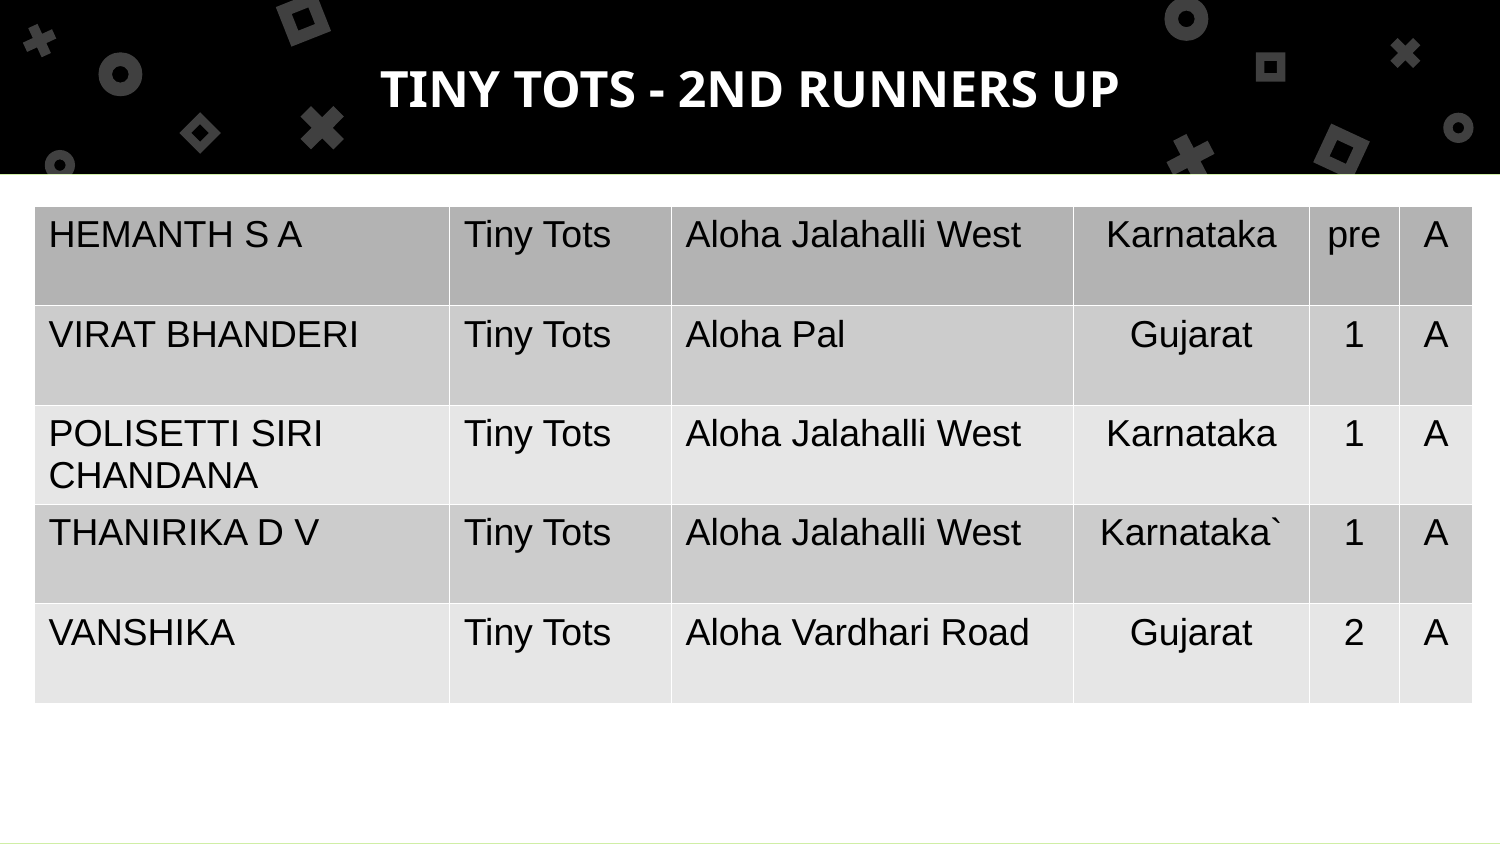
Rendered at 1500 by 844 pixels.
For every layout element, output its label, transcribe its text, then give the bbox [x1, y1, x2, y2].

table_cell A [1400, 505, 1472, 603]
table_cell POLISETTI SIRI CHANDANA [35, 406, 449, 504]
table_cell VANSHIKA [35, 604, 449, 703]
table_cell Gujarat [1074, 306, 1309, 405]
table_header Aloha Jalahalli West [672, 207, 1073, 305]
table_cell Karnataka` [1074, 505, 1309, 603]
table_cell Aloha Pal [672, 306, 1073, 405]
table_cell Tiny Tots [450, 505, 671, 603]
table_cell Aloha Jalahalli West [672, 505, 1073, 603]
table_cell A [1400, 406, 1472, 504]
table_cell Tiny Tots [450, 604, 671, 703]
table_header HEMANTH S A [35, 207, 449, 305]
text_box TINY TOTS - 2ND RUNNERS UP [75, 0, 1425, 175]
table_cell Tiny Tots [450, 306, 671, 405]
table_cell 2 [1310, 604, 1399, 703]
table_cell A [1400, 604, 1472, 703]
table_cell Gujarat [1074, 604, 1309, 703]
table_cell Aloha Jalahalli West [672, 406, 1073, 504]
table_cell A [1400, 306, 1472, 405]
table_cell THANIRIKA D V [35, 505, 449, 603]
table_cell 1 [1310, 306, 1399, 405]
table_header pre [1310, 207, 1399, 305]
table_cell Aloha Vardhari Road [672, 604, 1073, 703]
table_header A [1400, 207, 1472, 305]
table_cell Tiny Tots [450, 406, 671, 504]
table_cell Karnataka [1074, 406, 1309, 504]
table_cell VIRAT BHANDERI [35, 306, 449, 405]
table_cell 1 [1310, 505, 1399, 603]
table_header Karnataka [1074, 207, 1309, 305]
table_cell 1 [1310, 406, 1399, 504]
table_header Tiny Tots [450, 207, 671, 305]
